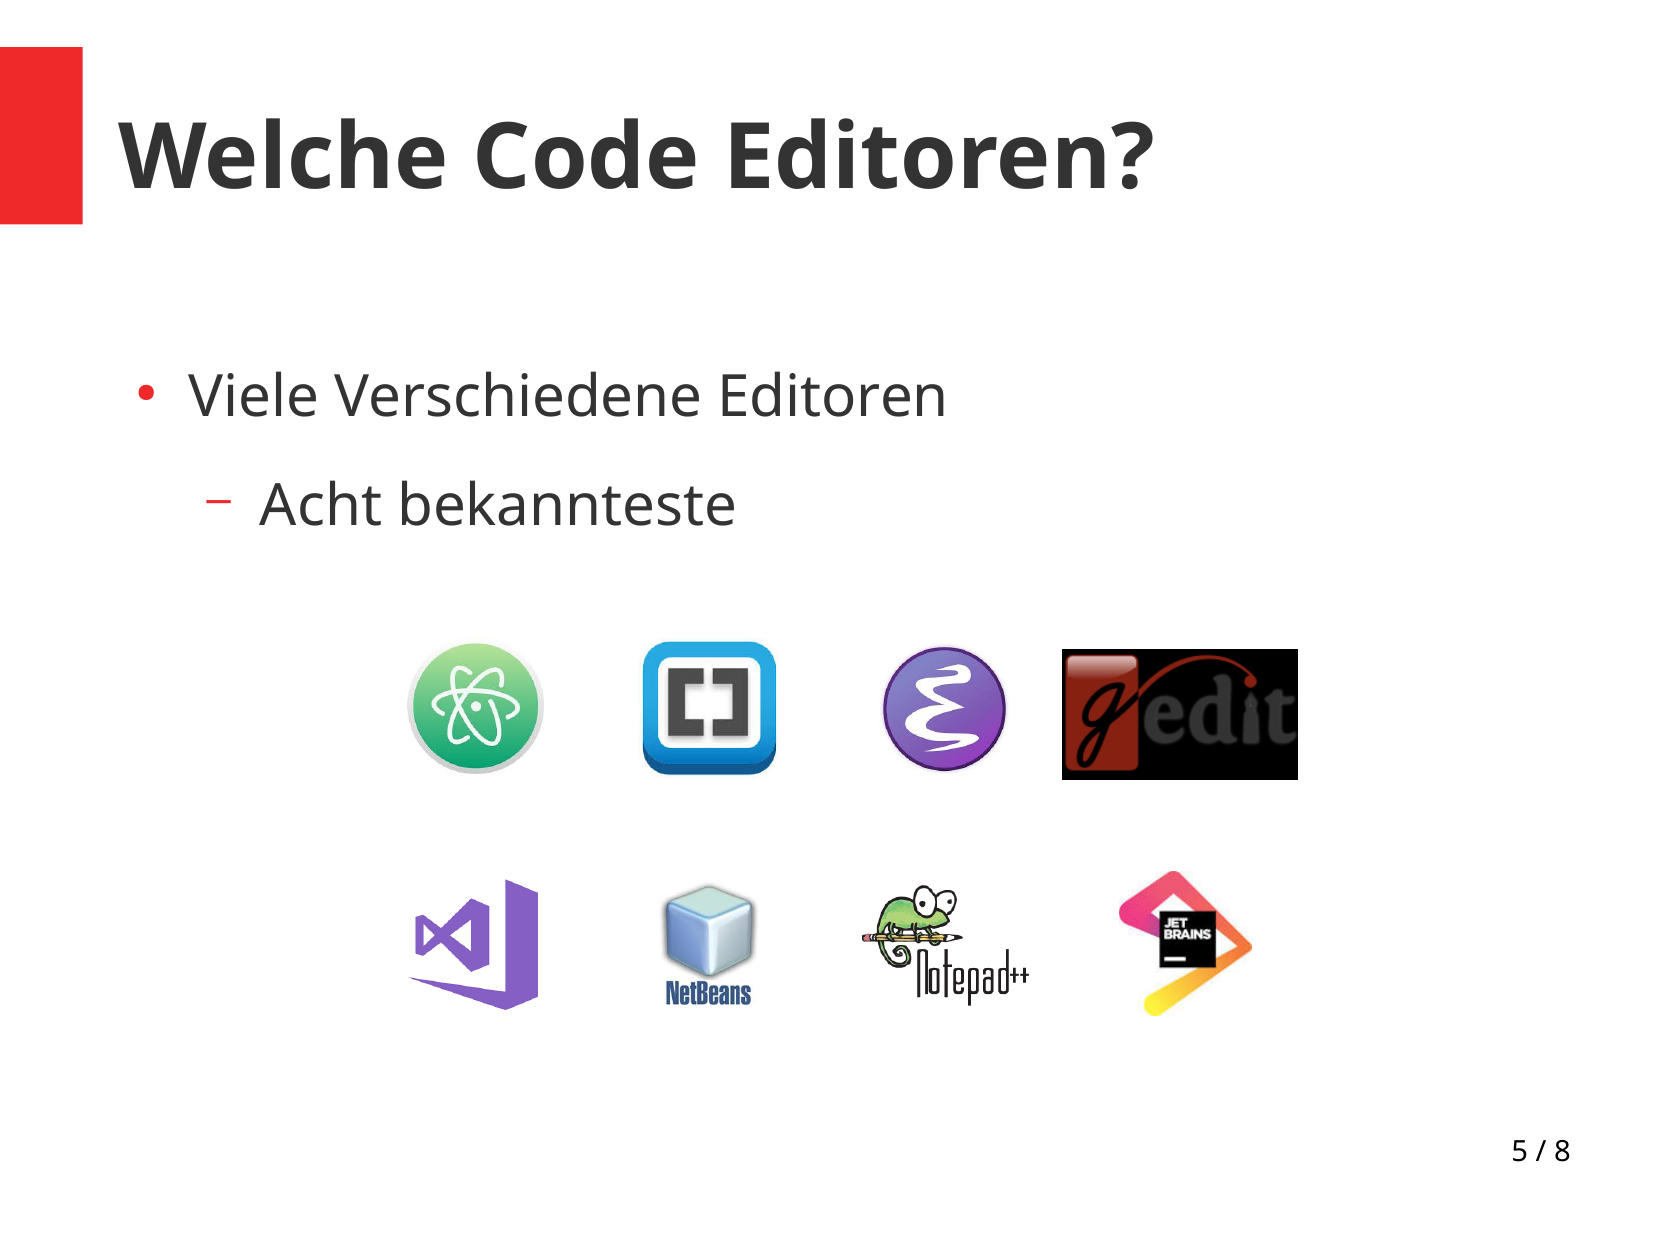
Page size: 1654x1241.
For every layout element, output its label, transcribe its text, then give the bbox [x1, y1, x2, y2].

picture [862, 885, 1029, 1006]
picture [407, 879, 538, 1010]
picture [879, 643, 1010, 774]
picture [407, 637, 544, 774]
list Viele Verschiedene Editoren Acht bekannteste [118, 354, 1536, 1074]
picture [643, 879, 774, 1010]
title Welche Code Editoren? [118, 49, 1571, 257]
picture [638, 638, 780, 780]
picture [1119, 871, 1252, 1016]
picture [1062, 649, 1298, 780]
